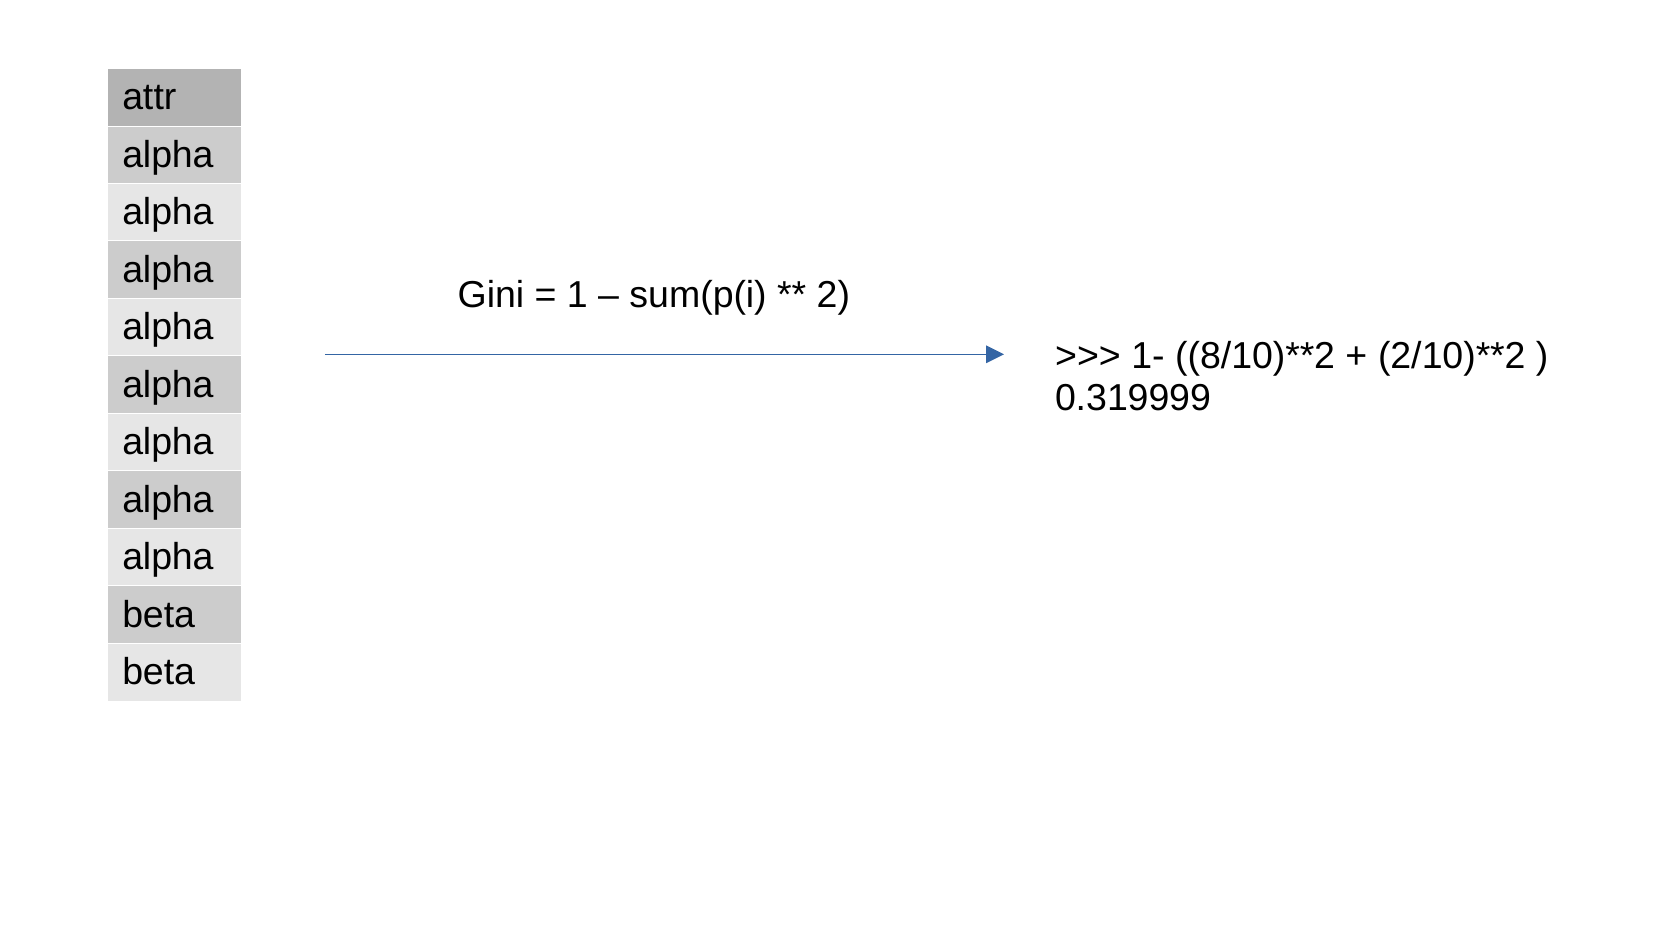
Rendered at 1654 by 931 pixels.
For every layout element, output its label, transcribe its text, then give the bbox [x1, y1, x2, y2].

table_cell alpha [108, 529, 241, 585]
table_cell alpha [108, 356, 241, 413]
table_cell beta [108, 644, 241, 701]
text_box Gini = 1 – sum(p(i) ** 2) [442, 265, 886, 365]
table_cell alpha [108, 471, 241, 528]
table_cell alpha [108, 127, 241, 183]
table_cell alpha [108, 241, 241, 298]
text_box >>> 1- ((8/10)**2 + (2/10)**2 ) 0.319999 [1040, 327, 1564, 468]
table_cell alpha [108, 414, 241, 470]
table_cell alpha [108, 184, 241, 240]
table_cell alpha [108, 299, 241, 355]
table_cell beta [108, 586, 241, 643]
table_header attr [108, 69, 241, 126]
